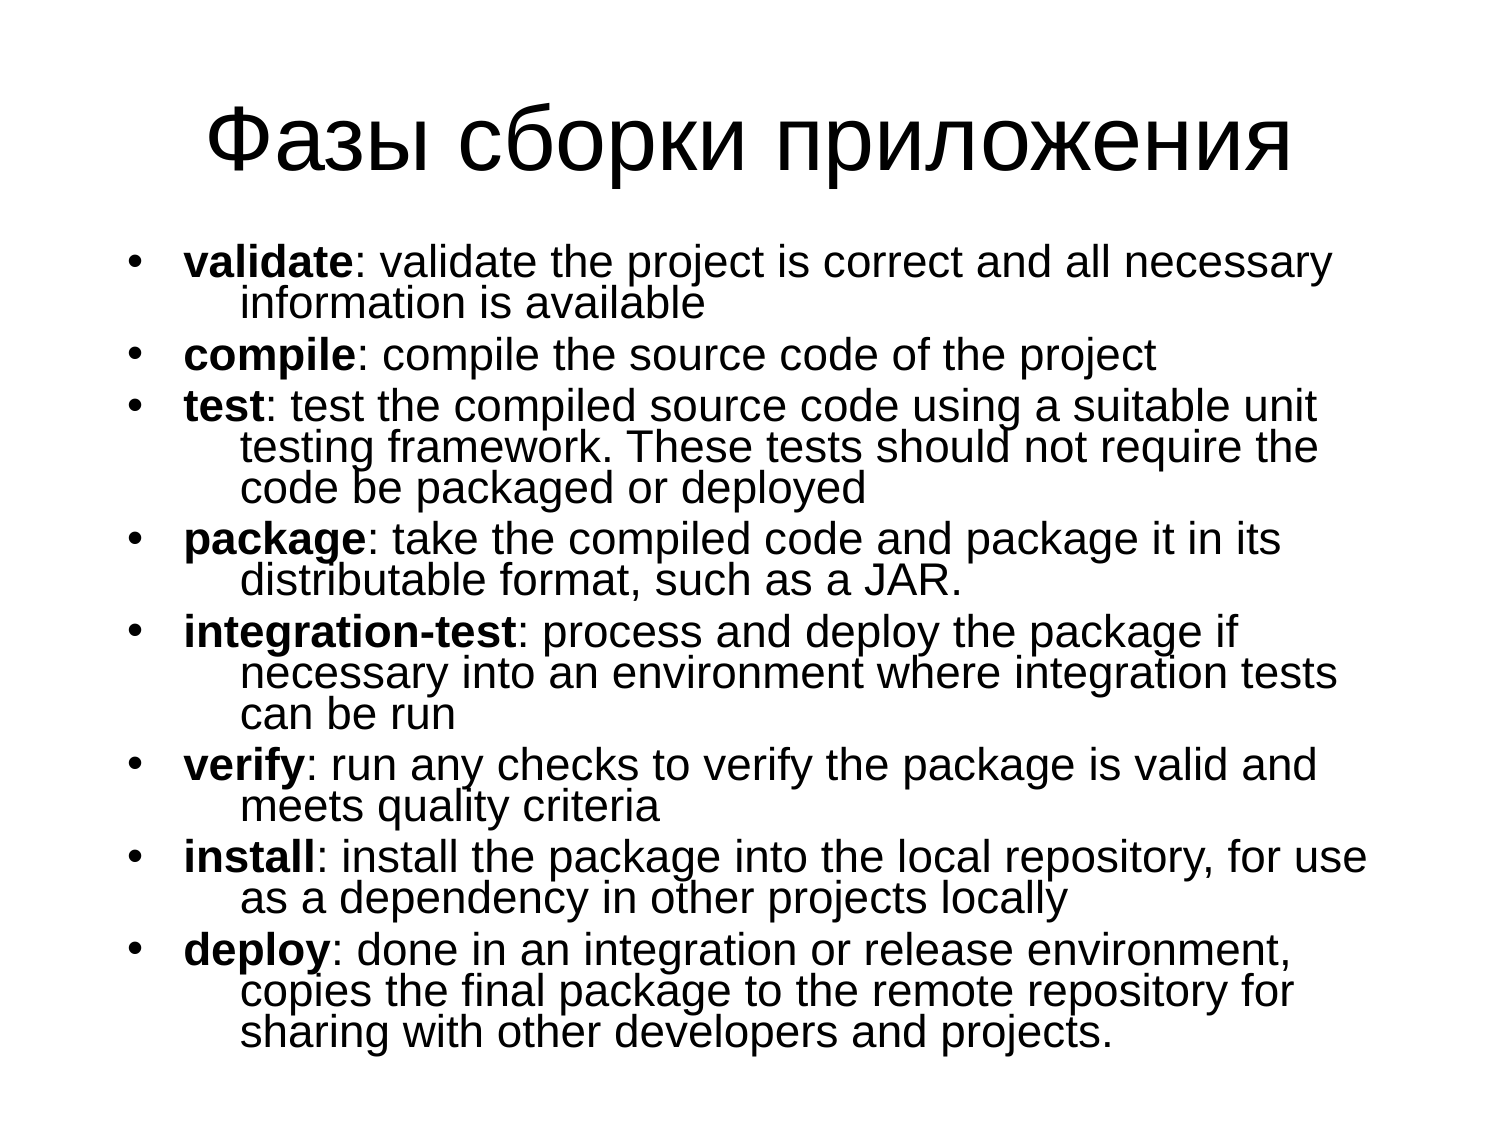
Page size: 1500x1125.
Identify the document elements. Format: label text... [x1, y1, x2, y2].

title Фазы сборки приложения [75, 87, 1426, 191]
list validate: validate the project is correct and all necessary information is available compile: compile the source code of the project test: test the compiled source code using a suitable unit testing framework. These tests should not require the code be packaged or deployed package: take the compiled code and package it in its distributable format, such as a JAR. integration-test: process and deploy the package if necessary into an environment where integration tests can be run verify: run any checks to verify the package is valid and meets quality criteria install: install the package into the local repository, for use as a dependency in other projects locally deploy: done in an integration or release environment, copies the final package to the remote repository for sharing with other developers and projects. [112, 237, 1395, 1106]
